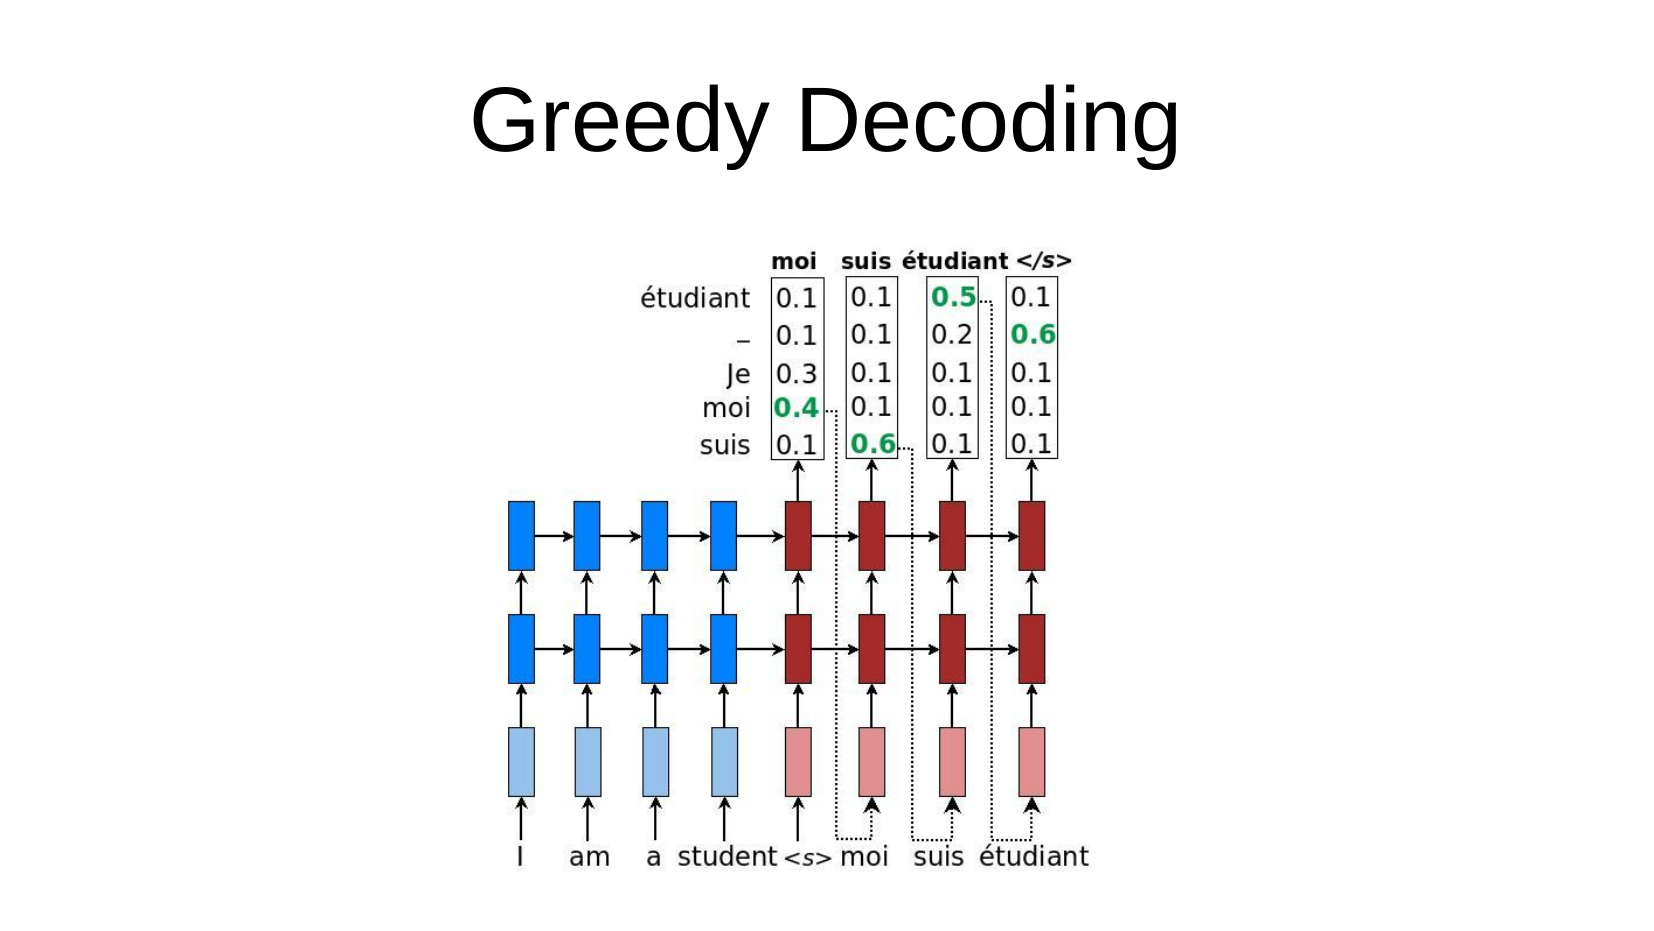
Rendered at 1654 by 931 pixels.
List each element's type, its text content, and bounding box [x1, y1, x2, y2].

title Greedy Decoding [82, 37, 1571, 193]
picture [507, 247, 1091, 875]
